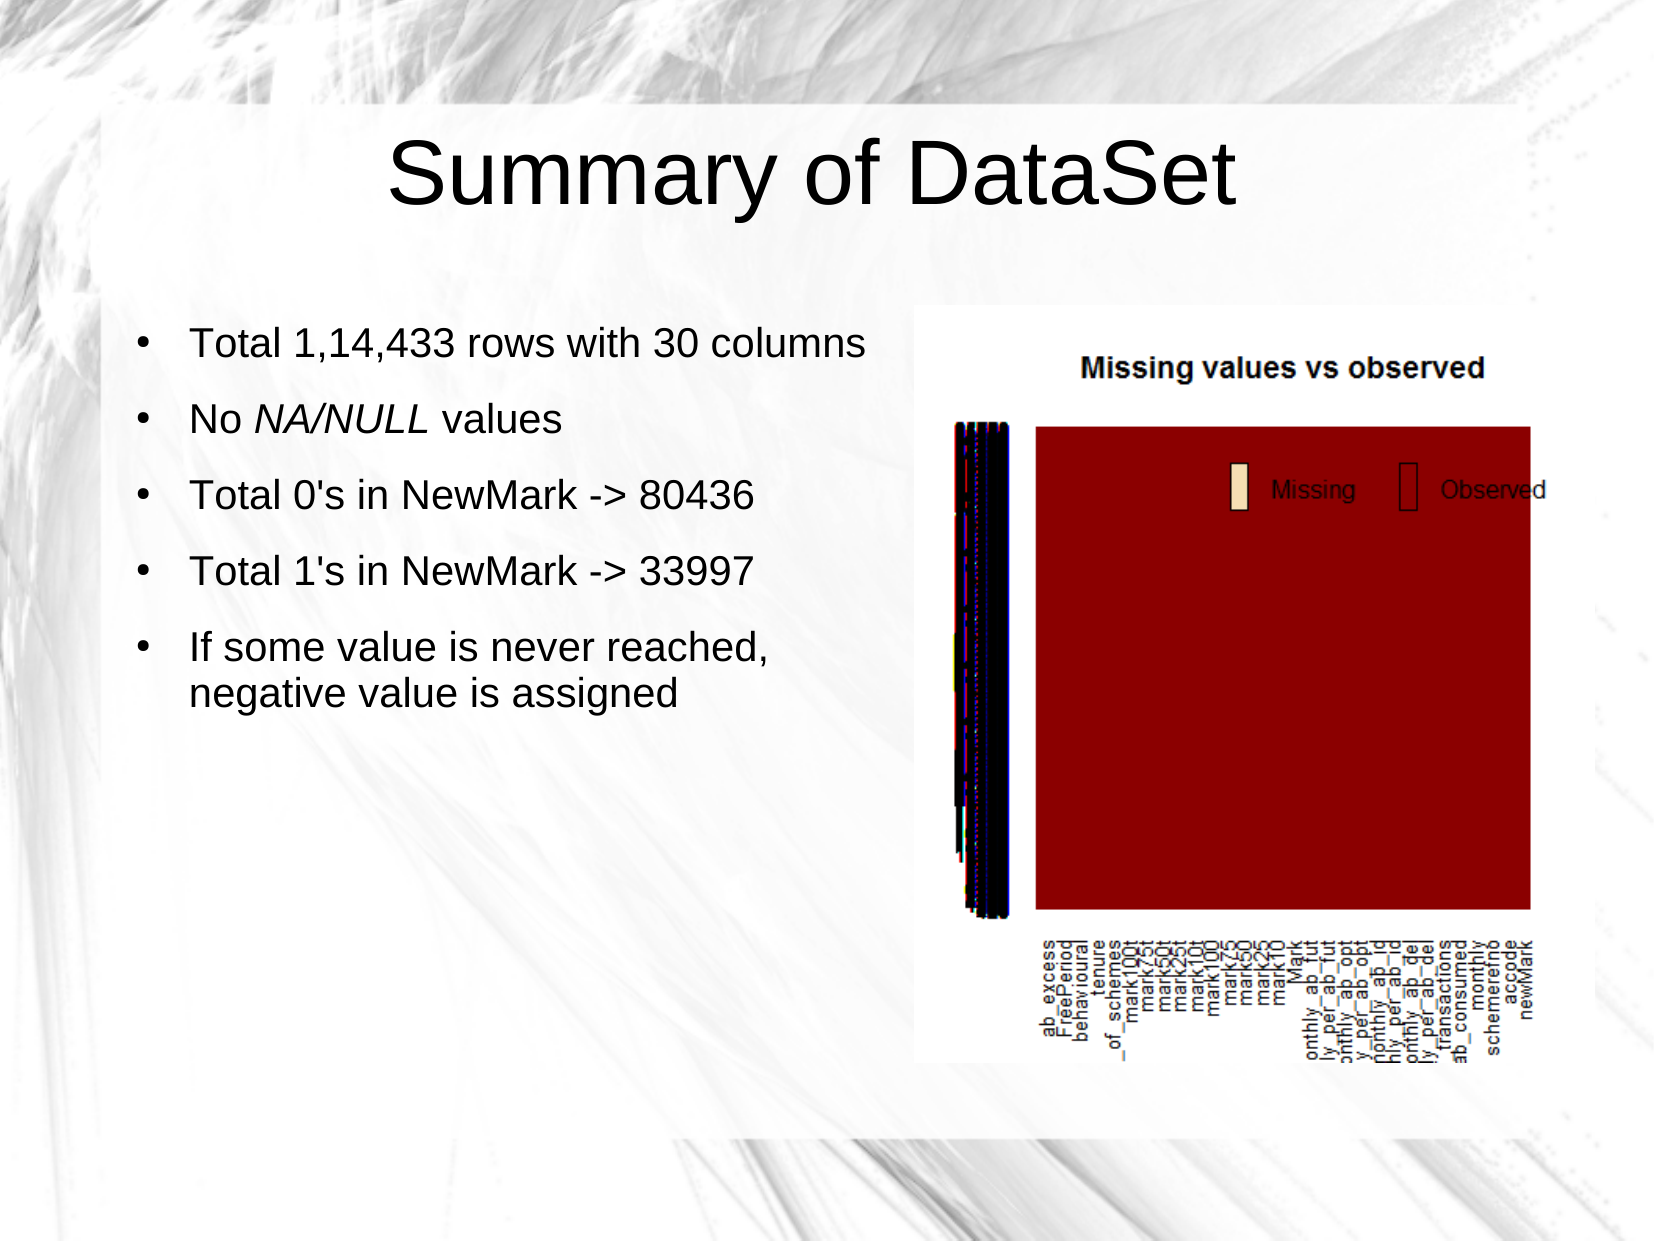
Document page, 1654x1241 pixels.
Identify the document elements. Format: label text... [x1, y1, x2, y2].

list Total 1,14,433 rows with 30 columns No NA/NULL values Total 0's in NewMark -> 80436 Total 1's in NewMark -> 33997 If some value is never reached, negative value is assigned [118, 319, 914, 945]
title Summary of DataSet [118, 88, 1506, 257]
picture [0, 0, 1654, 1241]
